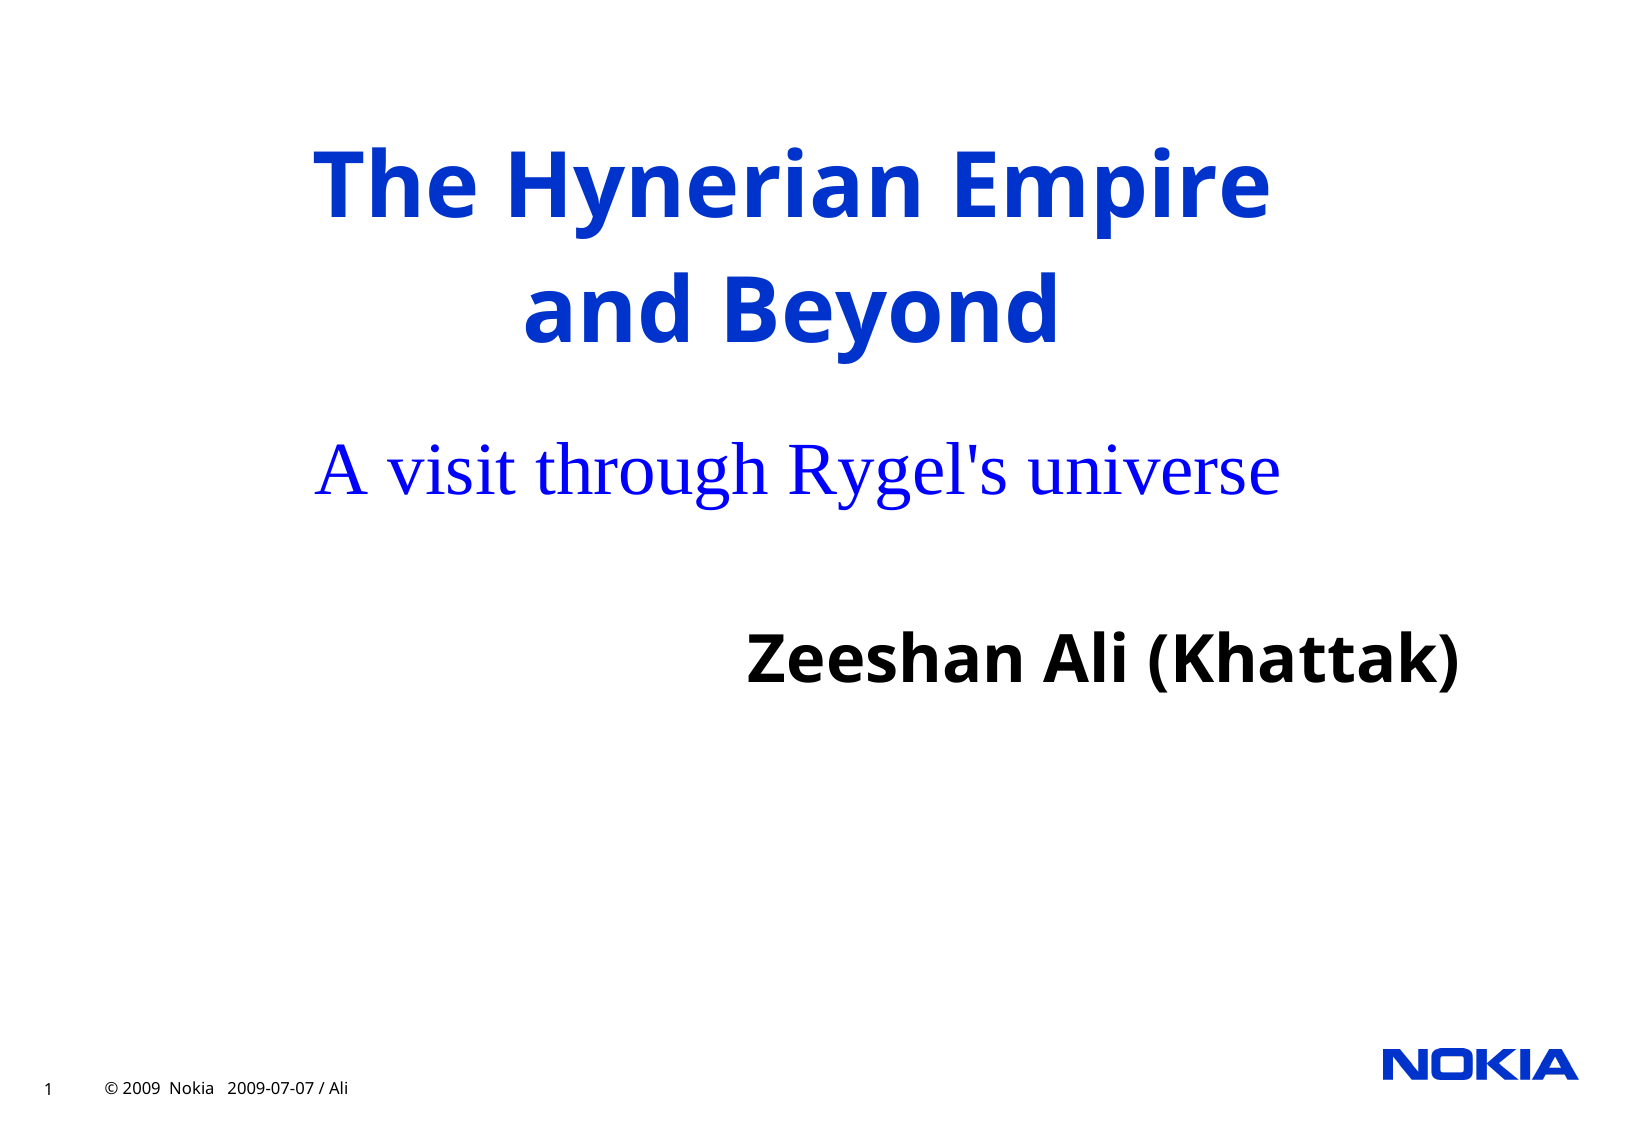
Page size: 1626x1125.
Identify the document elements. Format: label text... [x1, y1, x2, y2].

title The Hynerian Empire and Beyond [10, 137, 1576, 352]
picture [1383, 1048, 1579, 1080]
text_box A visit through Rygel's universe [225, 412, 1538, 563]
text_box Zeeshan Ali (Khattak) [712, 562, 1576, 863]
